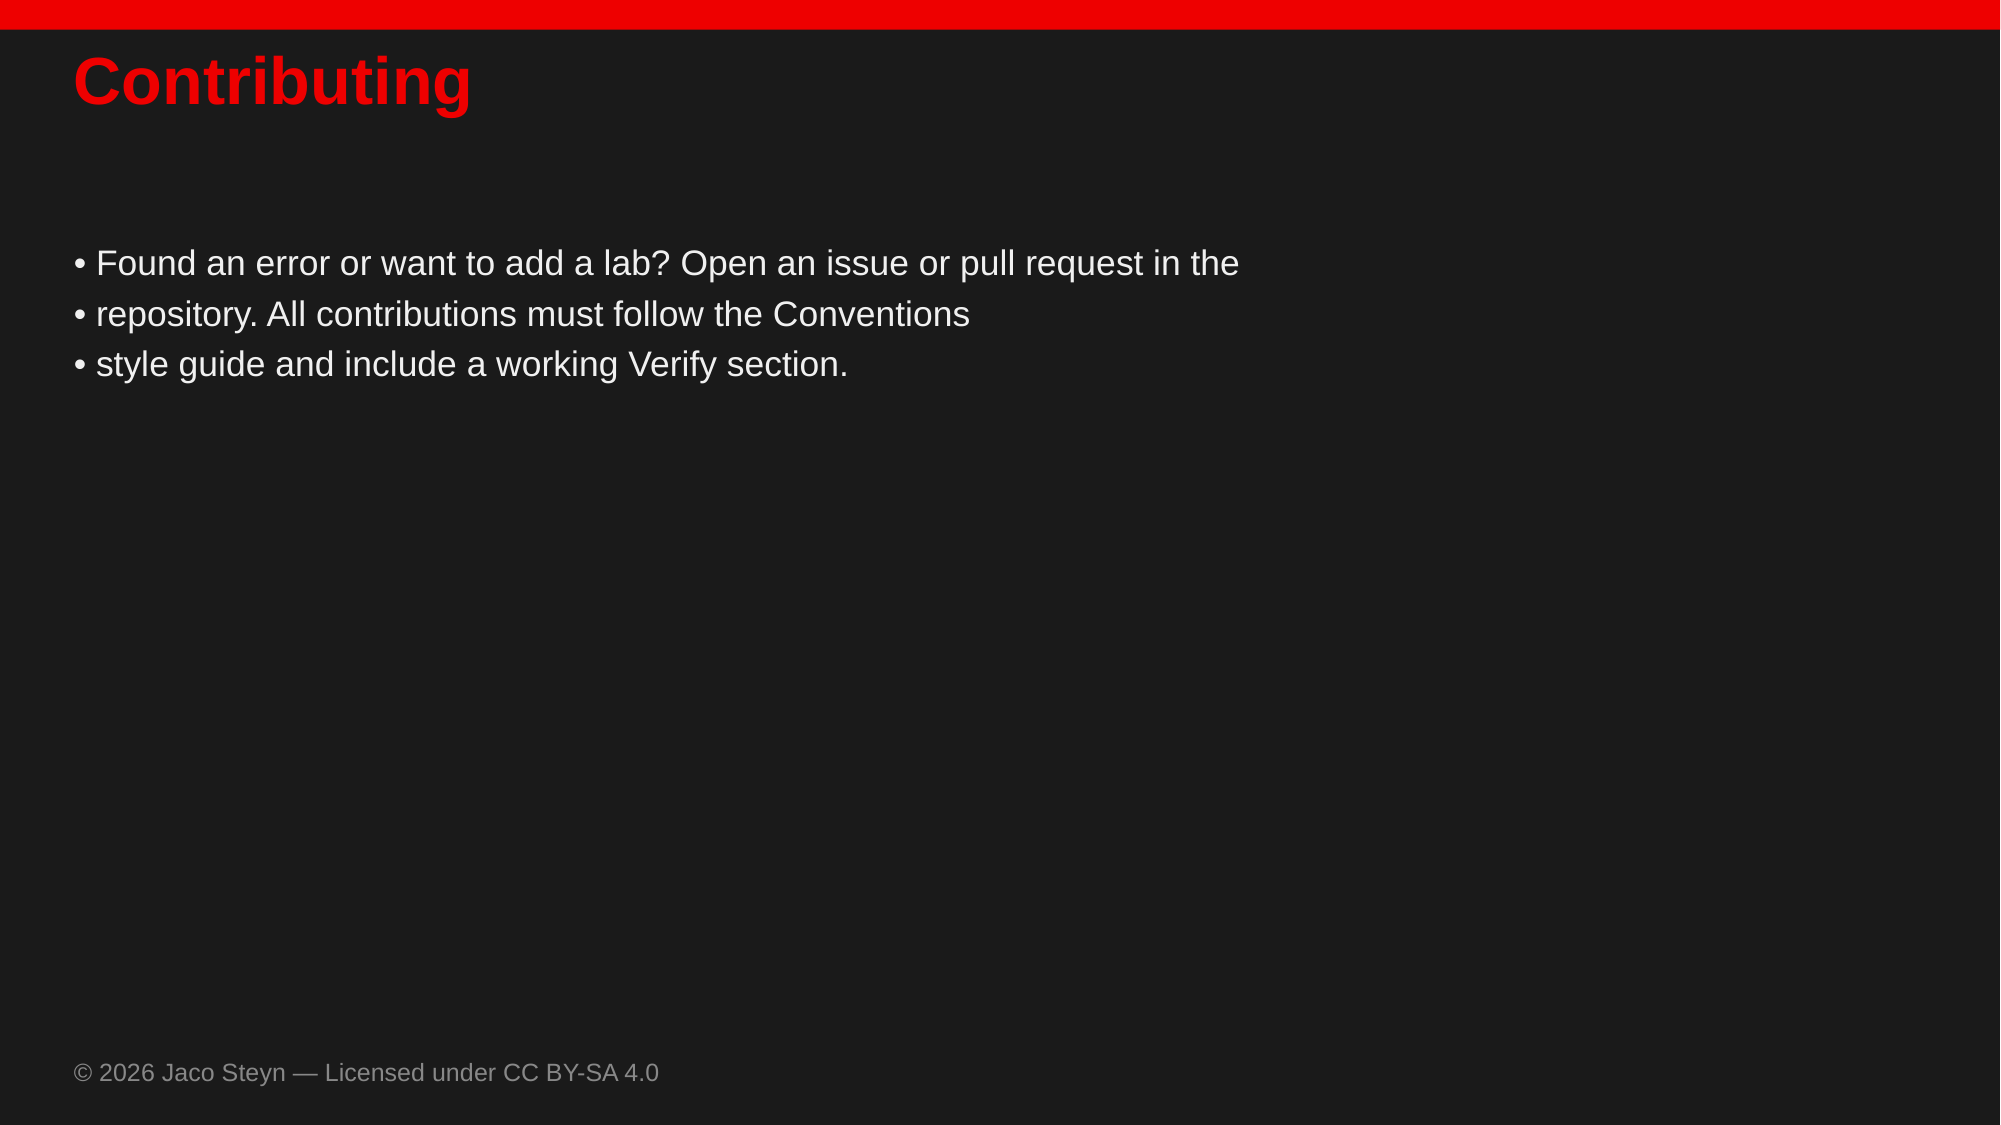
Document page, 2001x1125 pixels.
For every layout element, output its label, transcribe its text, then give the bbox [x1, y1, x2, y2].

text_box © 2026 Jaco Steyn — Licensed under CC BY-SA 4.0 [59, 1051, 1942, 1093]
text_box Contributing [59, 36, 1942, 208]
text_box [0, 0, 2001, 30]
text_box • Found an error or want to add a lab? Open an issue or pull request in the • repository. All contributions must follow the Conventions • style guide and include a working Verify section. [59, 236, 1942, 1037]
